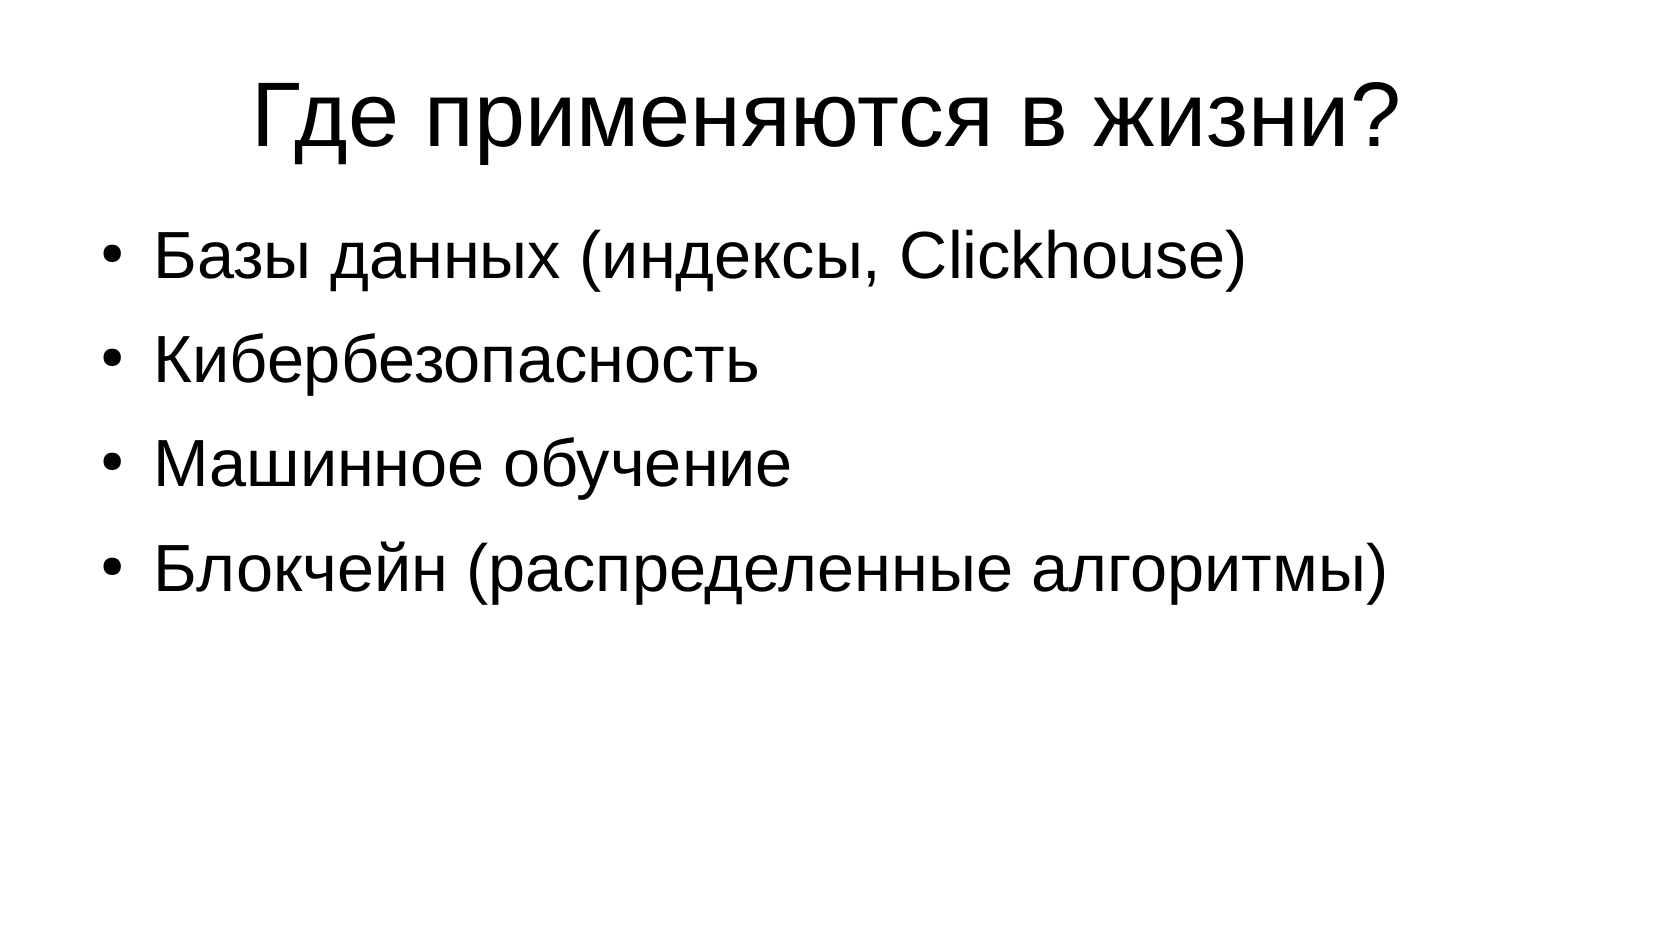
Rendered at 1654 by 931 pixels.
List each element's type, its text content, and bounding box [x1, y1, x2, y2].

list Базы данных (индексы, Clickhouse) Кибербезопасность Машинное обучение Блокчейн (распределенные алгоритмы) [82, 217, 1571, 758]
title Где применяются в жизни? [82, 37, 1571, 193]
